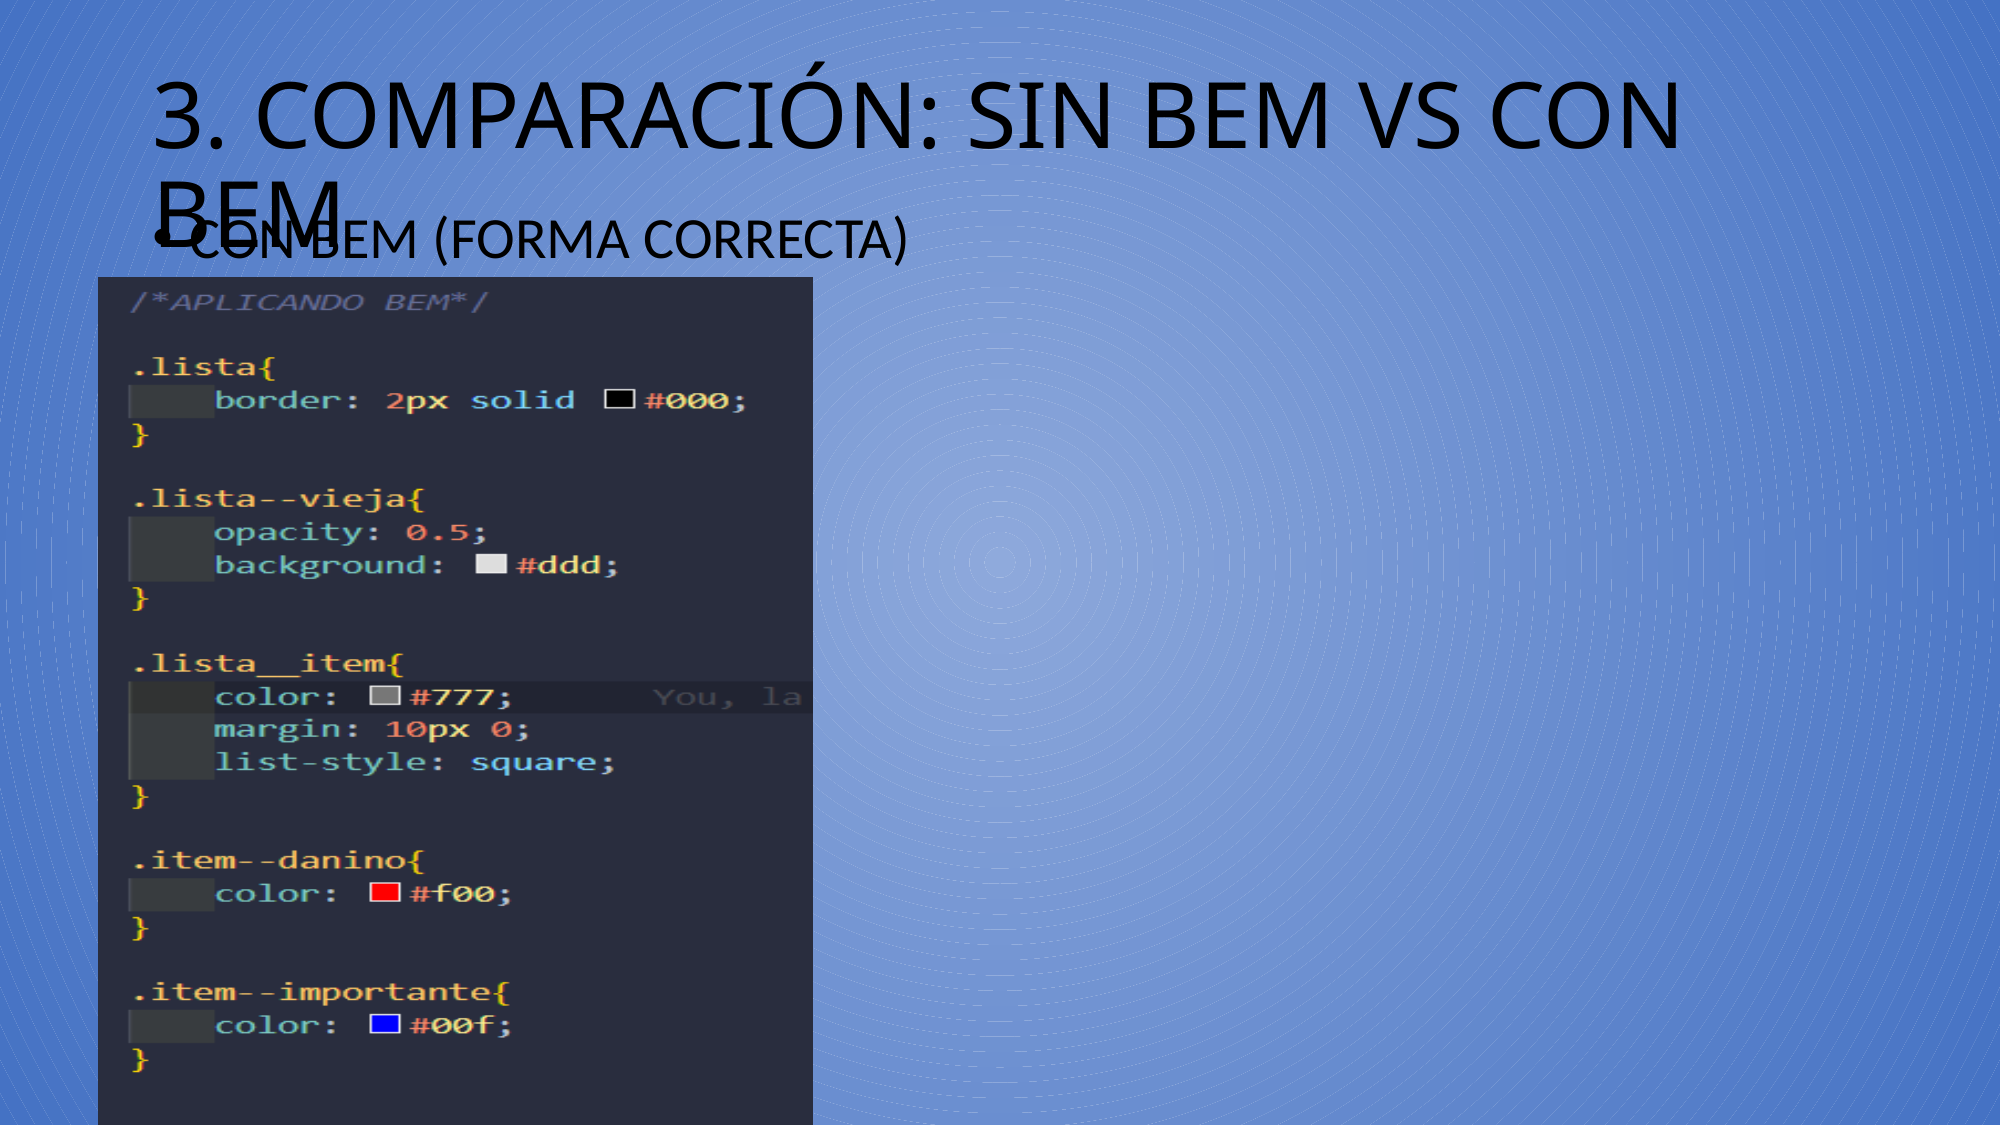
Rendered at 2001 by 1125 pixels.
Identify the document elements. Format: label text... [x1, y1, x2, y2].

list CON BEM (FORMA CORRECTA) [137, 200, 1863, 1014]
picture [98, 277, 813, 1125]
title 3. COMPARACIÓN: SIN BEM VS CON BEM [137, 59, 1863, 200]
